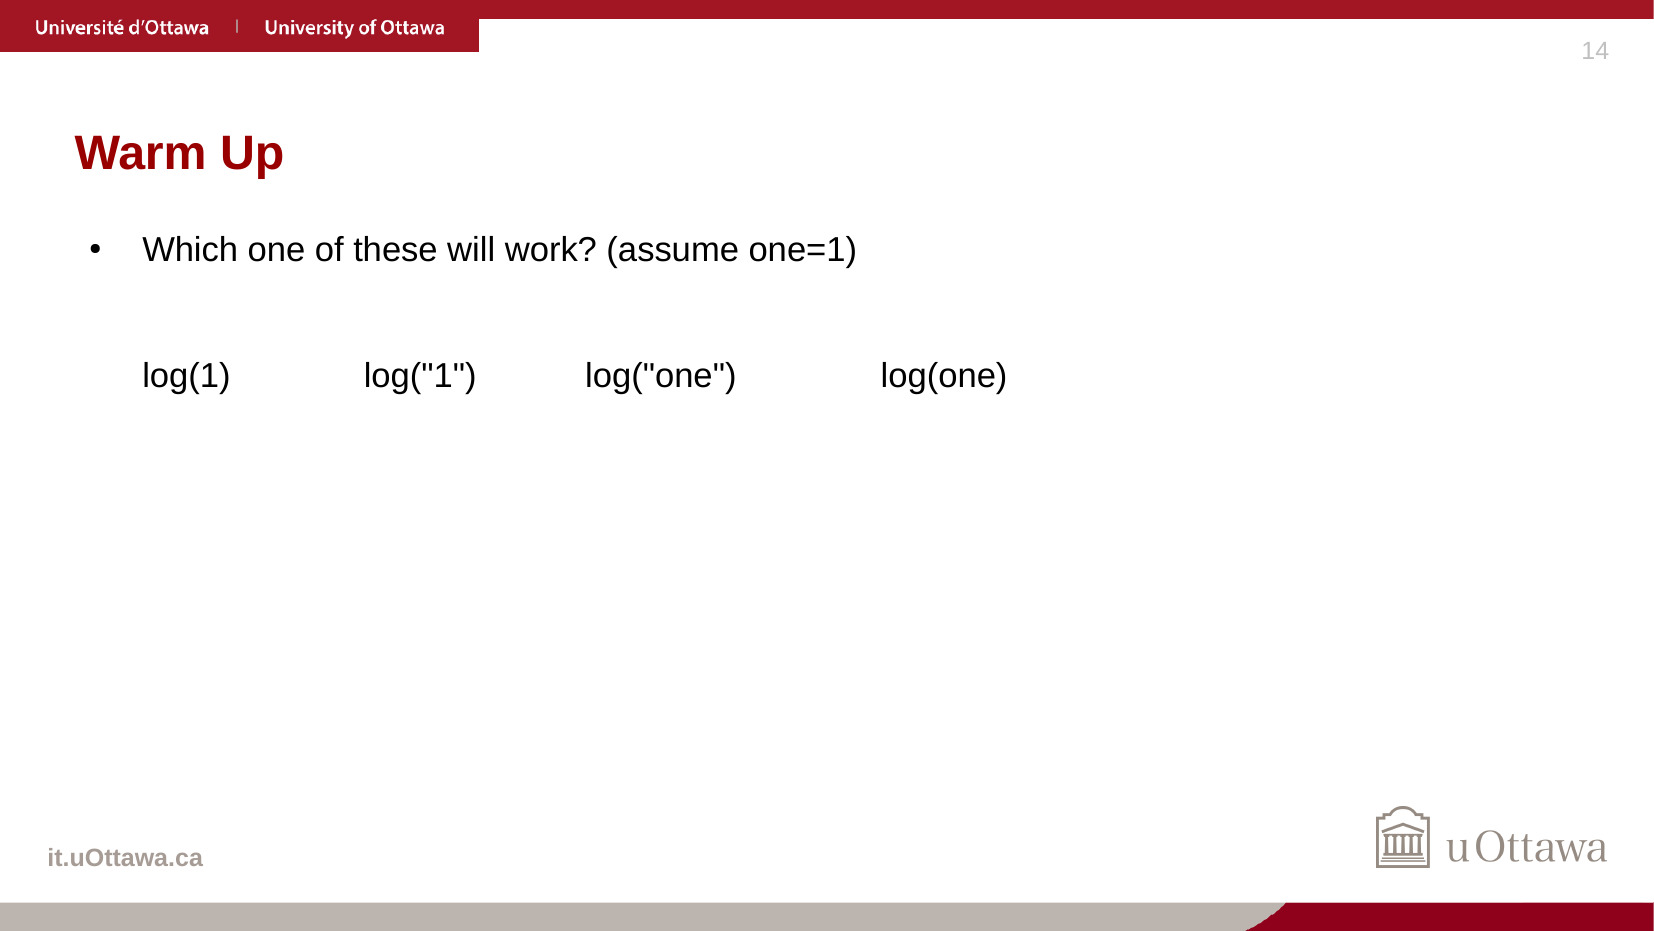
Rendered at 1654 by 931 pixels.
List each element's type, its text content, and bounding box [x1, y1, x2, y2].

list Which one of these will work? (assume one=1) log(1) log("1") log("one") log(one) [71, 230, 1477, 740]
title Warm Up [74, 93, 1481, 212]
picture [1376, 806, 1607, 868]
picture [0, 0, 1654, 52]
picture [0, 903, 1654, 931]
